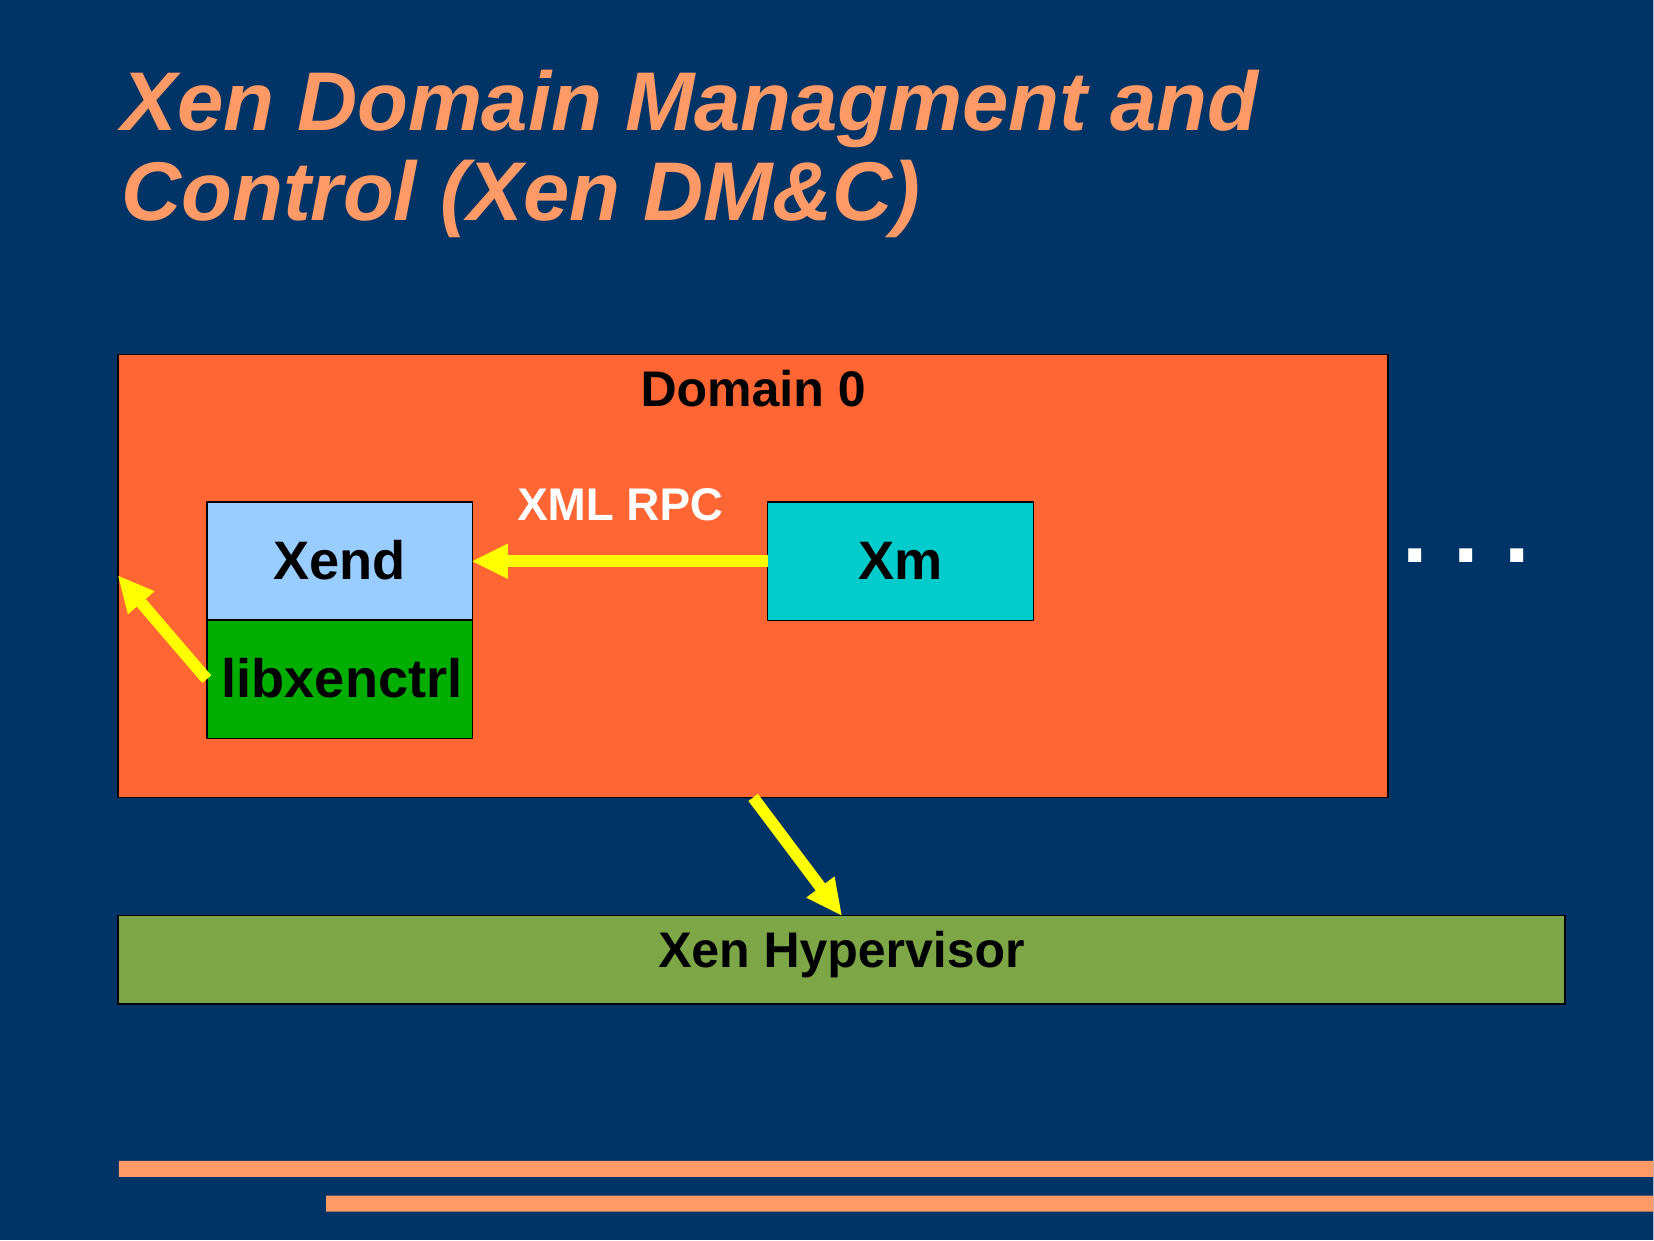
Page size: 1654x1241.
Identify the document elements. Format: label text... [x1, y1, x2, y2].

text_box Xen Hypervisor [118, 915, 1566, 1004]
title Xen Domain Managment and Control (Xen DM&C)‏ [121, 46, 1534, 254]
text_box XML RPC [502, 472, 739, 539]
text_box . . . [1387, 473, 1565, 591]
text_box Xend [206, 502, 473, 620]
text_box Xm [767, 502, 1034, 621]
text_box libxenctrl [206, 620, 473, 739]
text_box Domain 0 [118, 354, 1389, 798]
